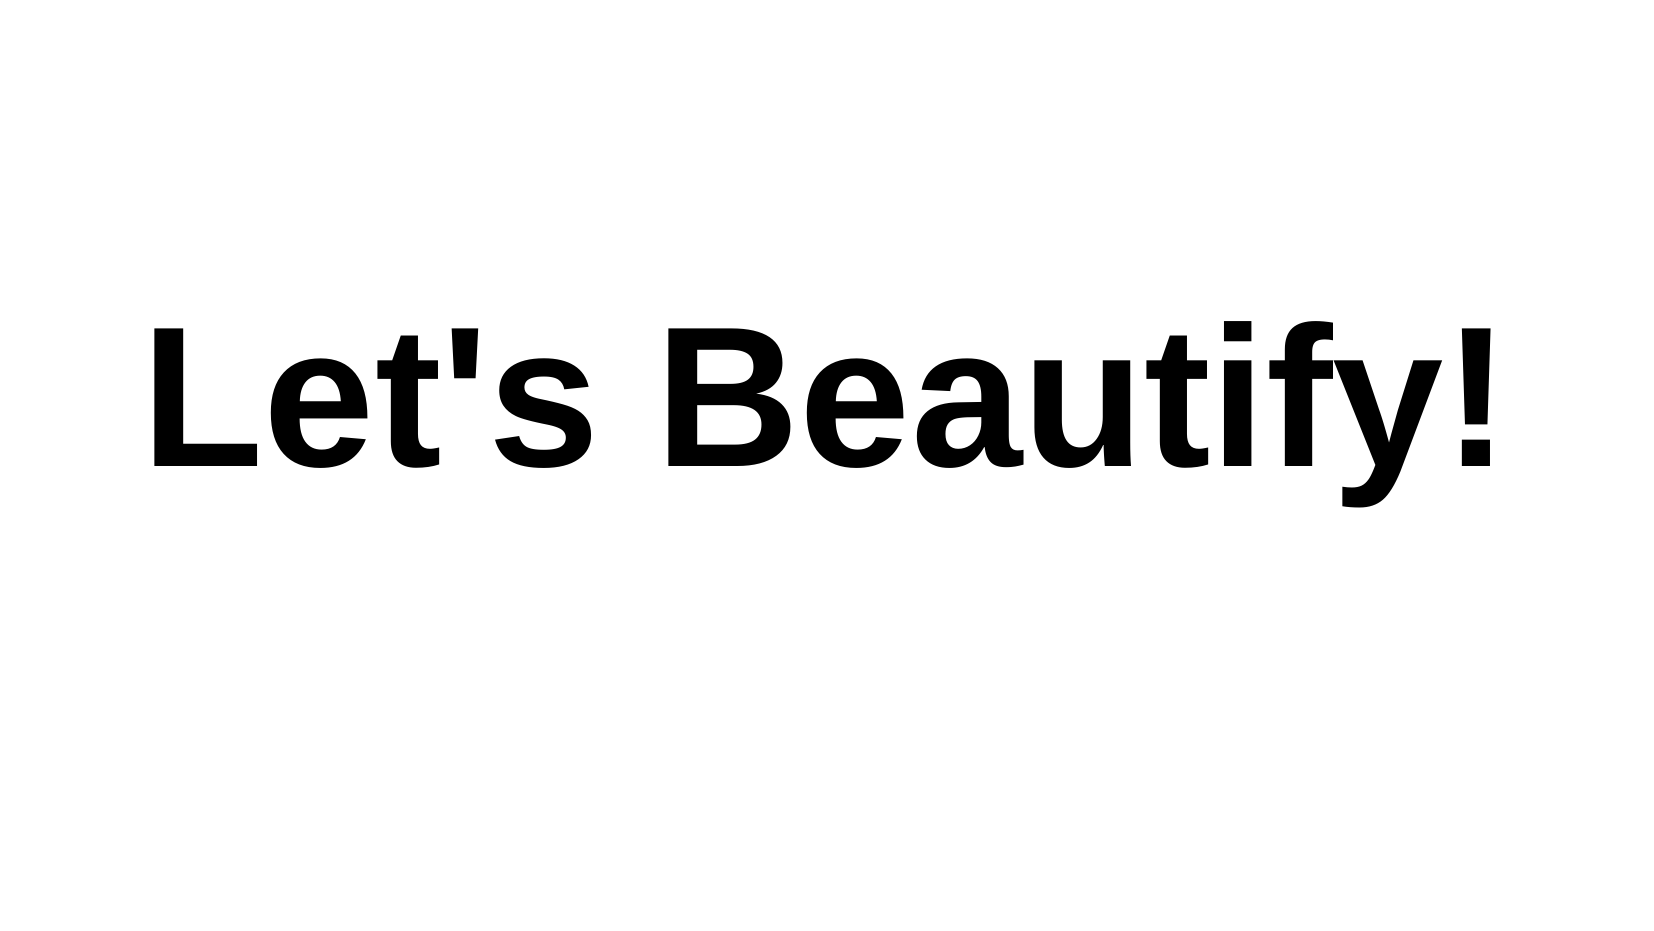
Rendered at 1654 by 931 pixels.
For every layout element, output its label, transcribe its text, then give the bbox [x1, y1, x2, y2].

subtitle Let's Beautify! [82, 37, 1571, 757]
